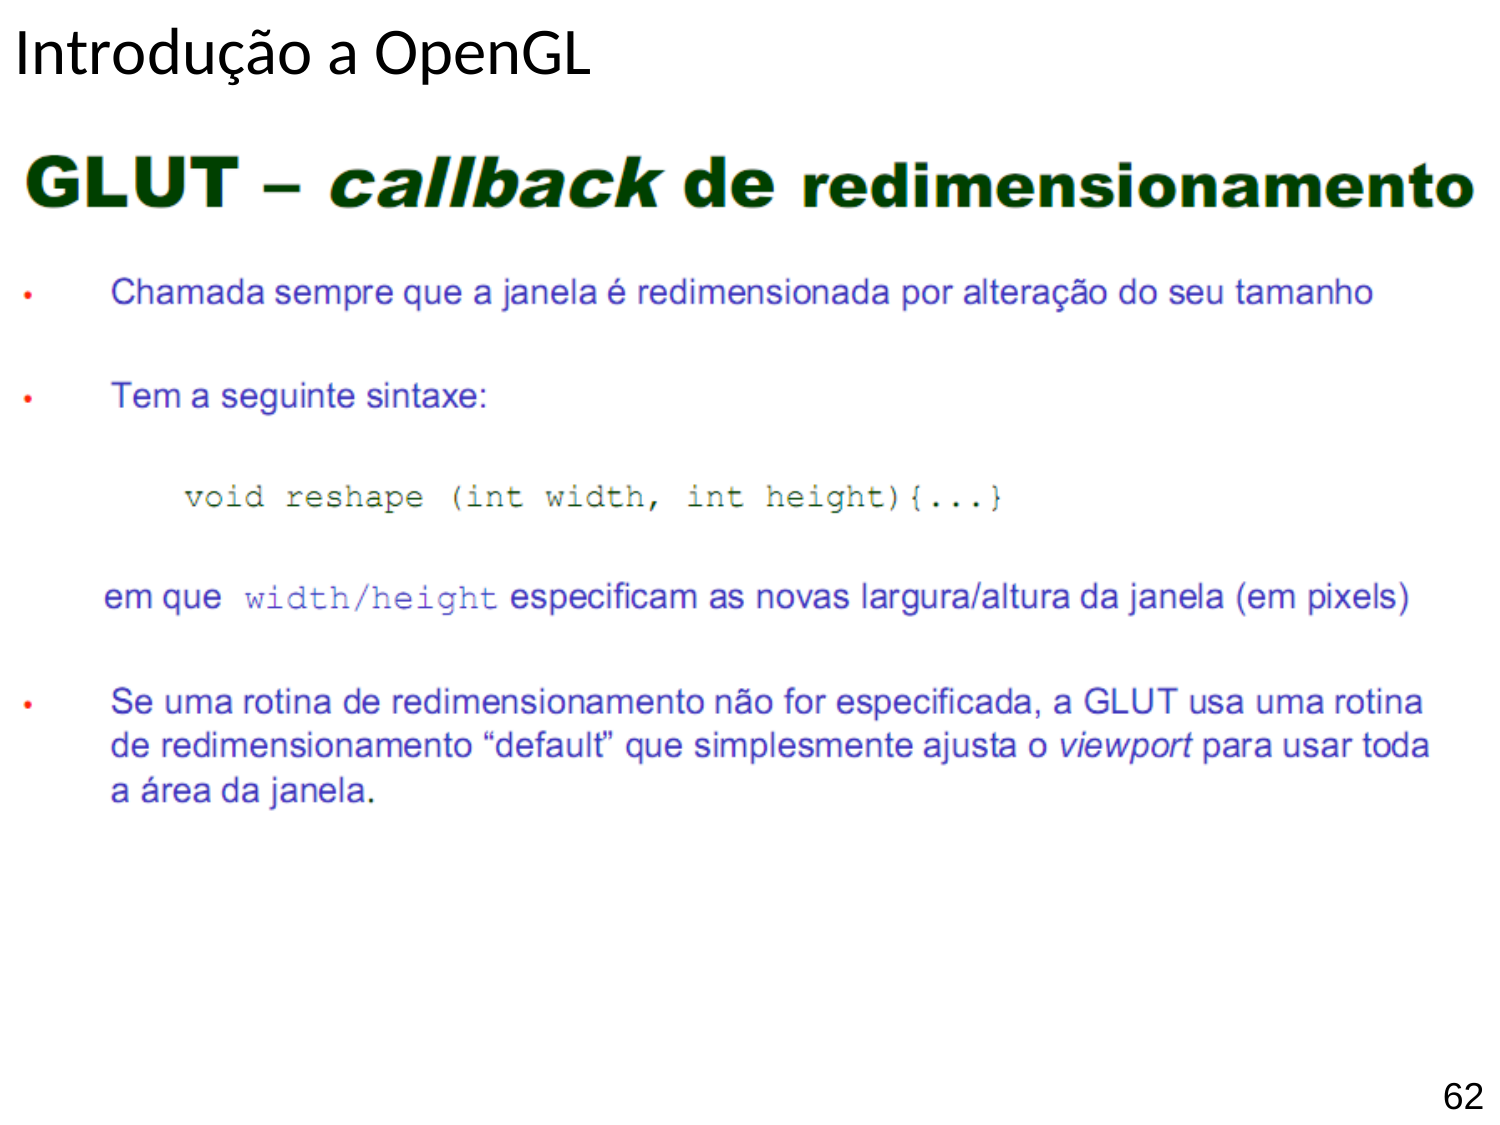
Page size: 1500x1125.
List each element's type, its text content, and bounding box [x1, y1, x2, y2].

text_box Introdução a OpenGL [0, 0, 1051, 141]
picture [7, 117, 1491, 856]
text_box 62 [1428, 1064, 1500, 1125]
